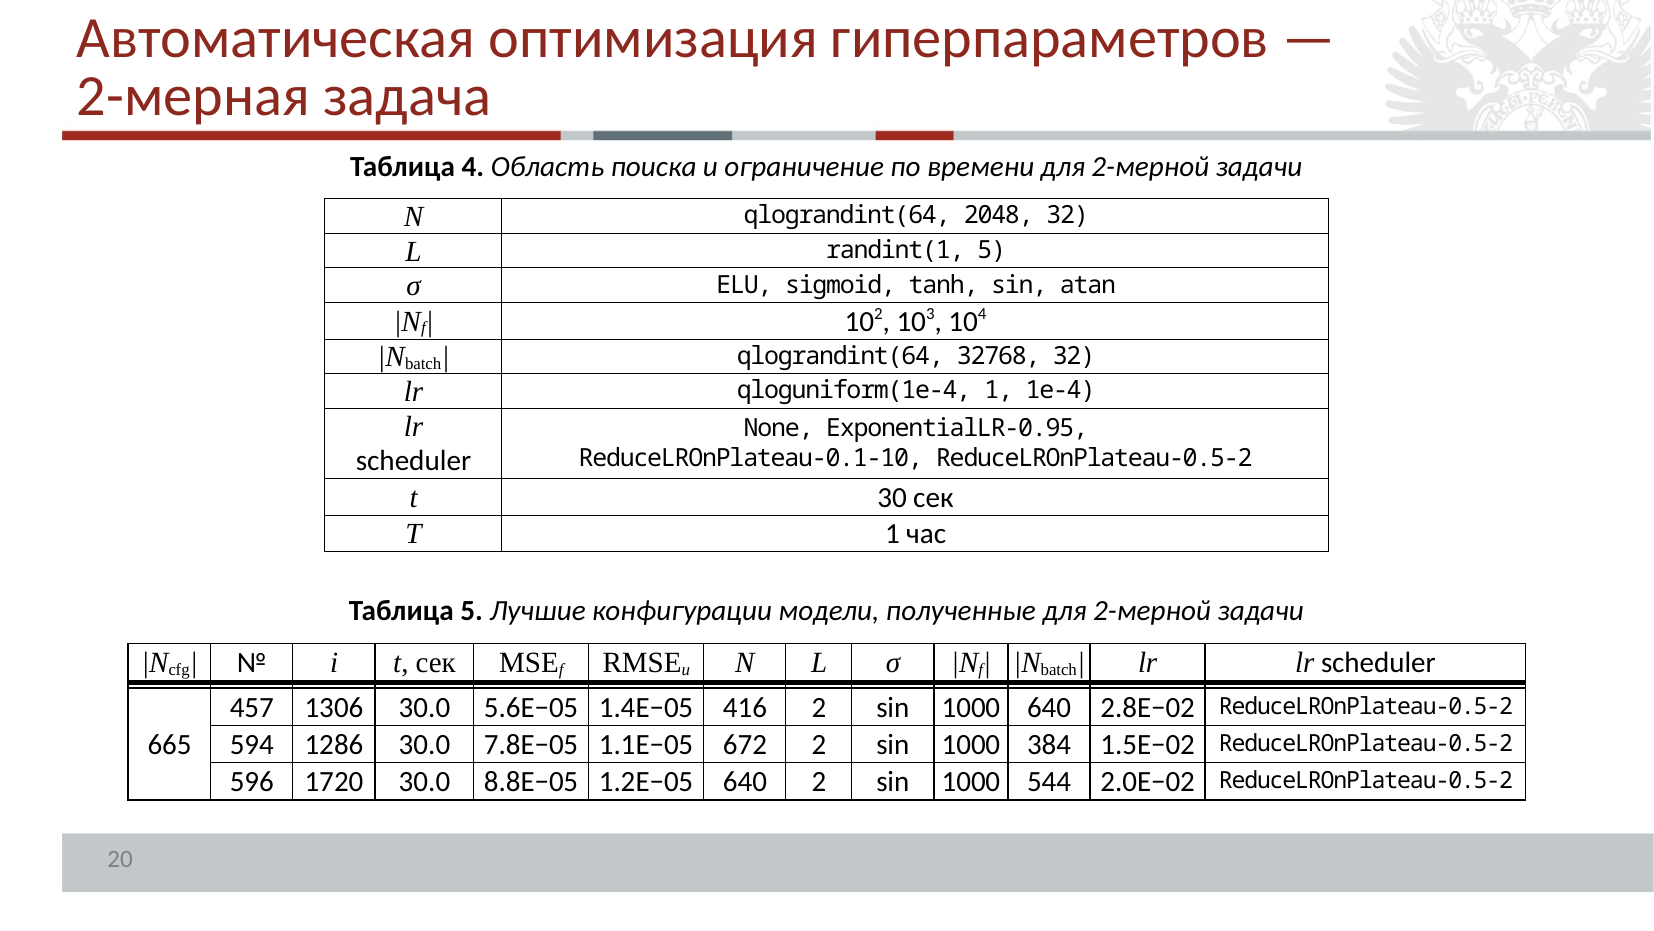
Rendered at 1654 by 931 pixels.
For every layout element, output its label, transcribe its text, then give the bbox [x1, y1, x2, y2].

title Автоматическая оптимизация гиперпараметров — 2-мерная задача [76, 13, 1565, 131]
text_box Таблица 4. Область поиска и ограничение по времени для 2-мерной задачи [335, 147, 1319, 192]
text_box Таблица 5. Лучшие конфигурации модели, полученные для 2-мерной задачи [334, 590, 1320, 635]
text_box [803, 635, 834, 705]
picture [0, 0, 1654, 931]
